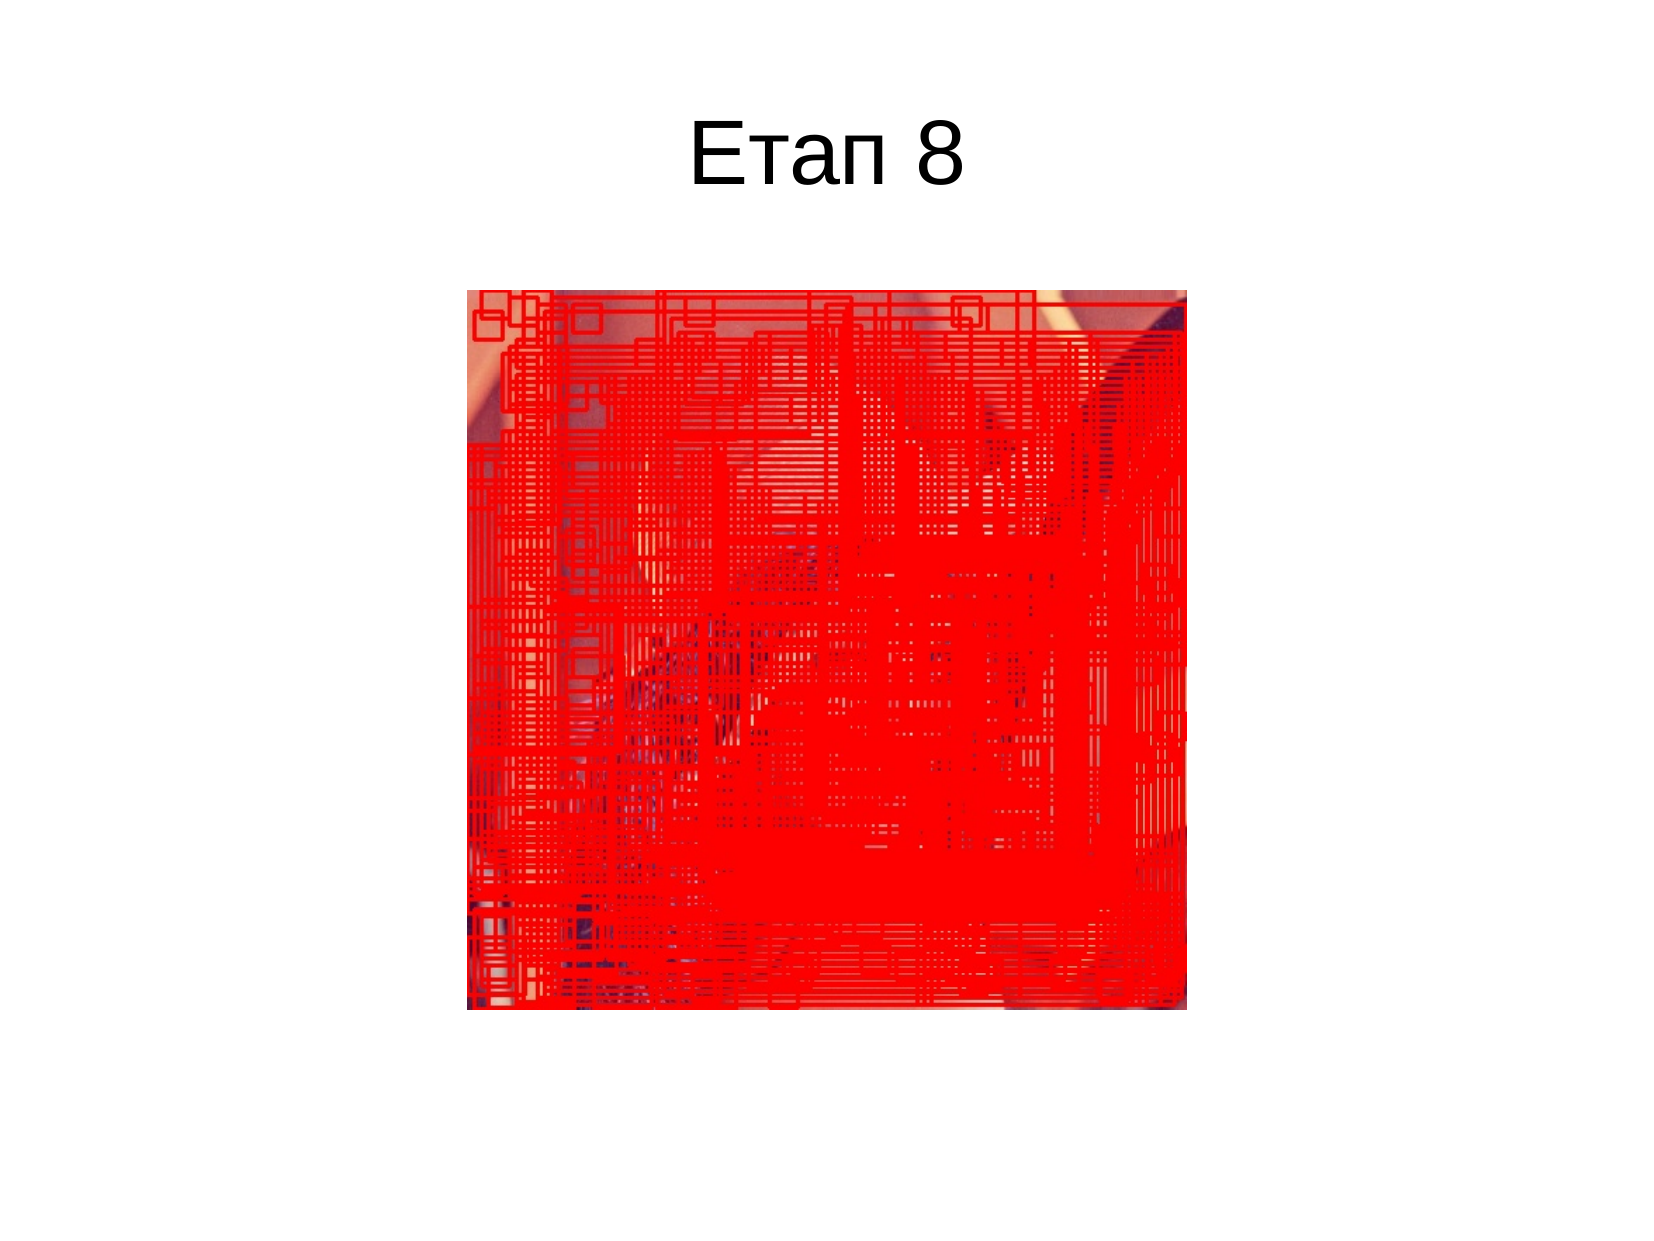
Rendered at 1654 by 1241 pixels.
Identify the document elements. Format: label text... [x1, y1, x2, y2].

title Етап 8 [82, 49, 1571, 257]
picture [467, 290, 1187, 1010]
